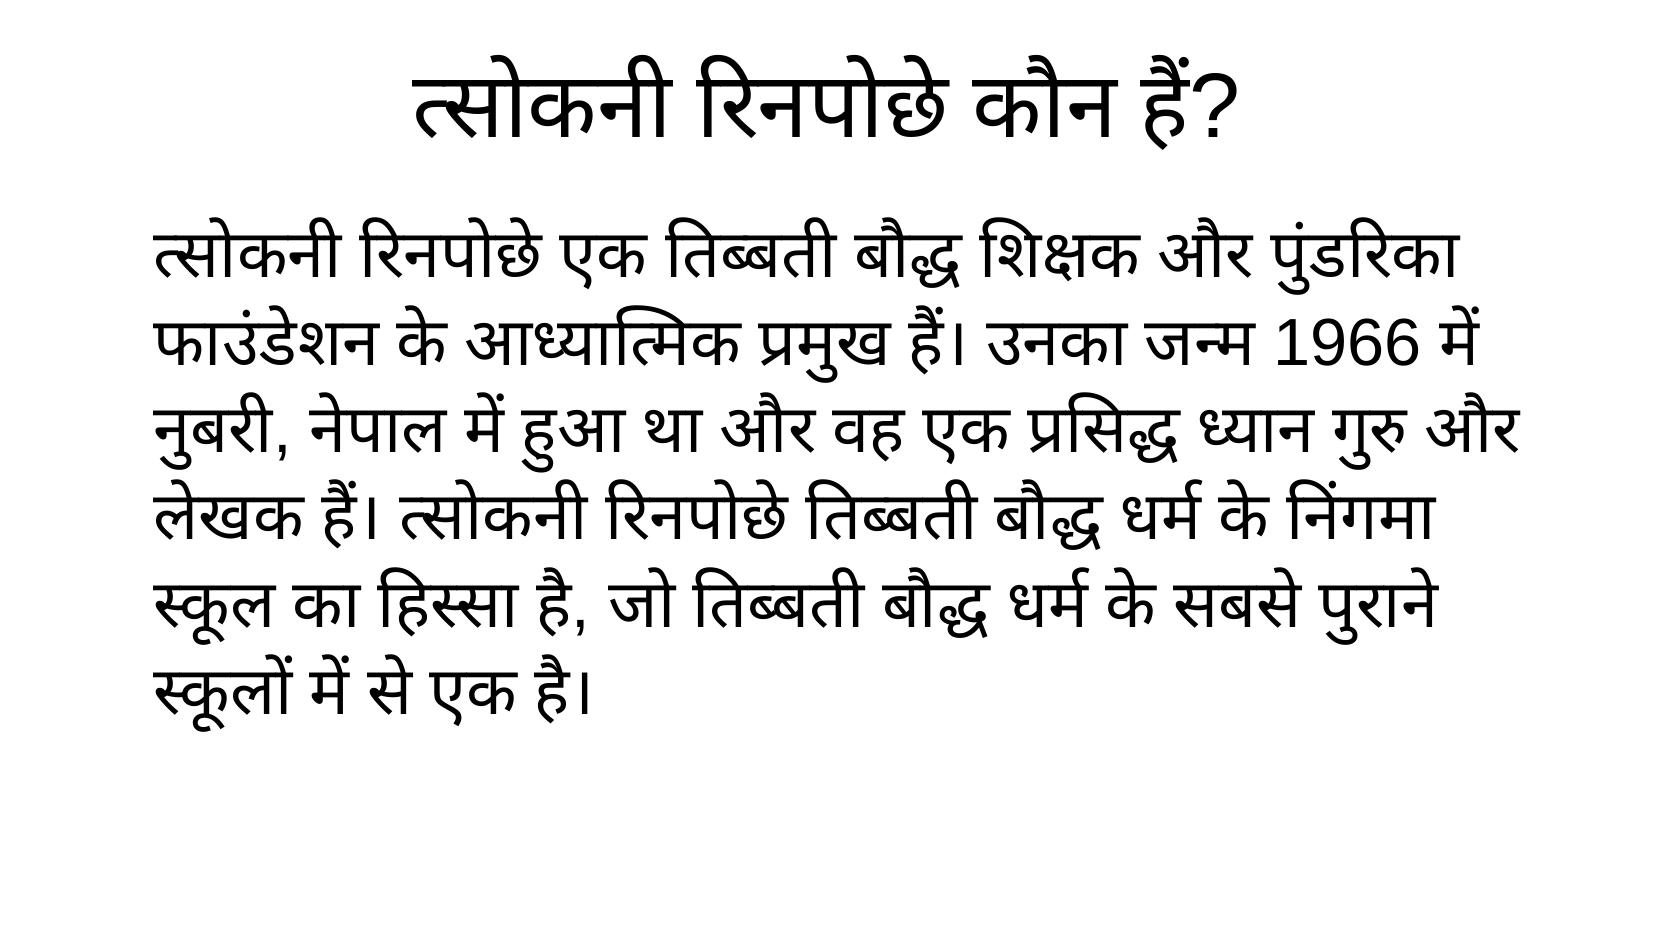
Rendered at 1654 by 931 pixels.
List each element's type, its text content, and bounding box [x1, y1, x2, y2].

list त्सोकनी रिनपोछे एक तिब्बती बौद्ध शिक्षक और पुंडरिका फाउंडेशन के आध्यात्मिक प्रमुख हैं। उनका जन्म 1966 में नुबरी, नेपाल में हुआ था और वह एक प्रसिद्ध ध्यान गुरु और लेखक हैं। त्सोकनी रिनपोछे तिब्बती बौद्ध धर्म के निंगमा स्कूल का हिस्सा है, जो तिब्बती बौद्ध धर्म के सबसे पुराने स्कूलों में से एक है। [82, 217, 1571, 758]
title त्सोकनी रिनपोछे कौन हैं? [82, 37, 1571, 193]
